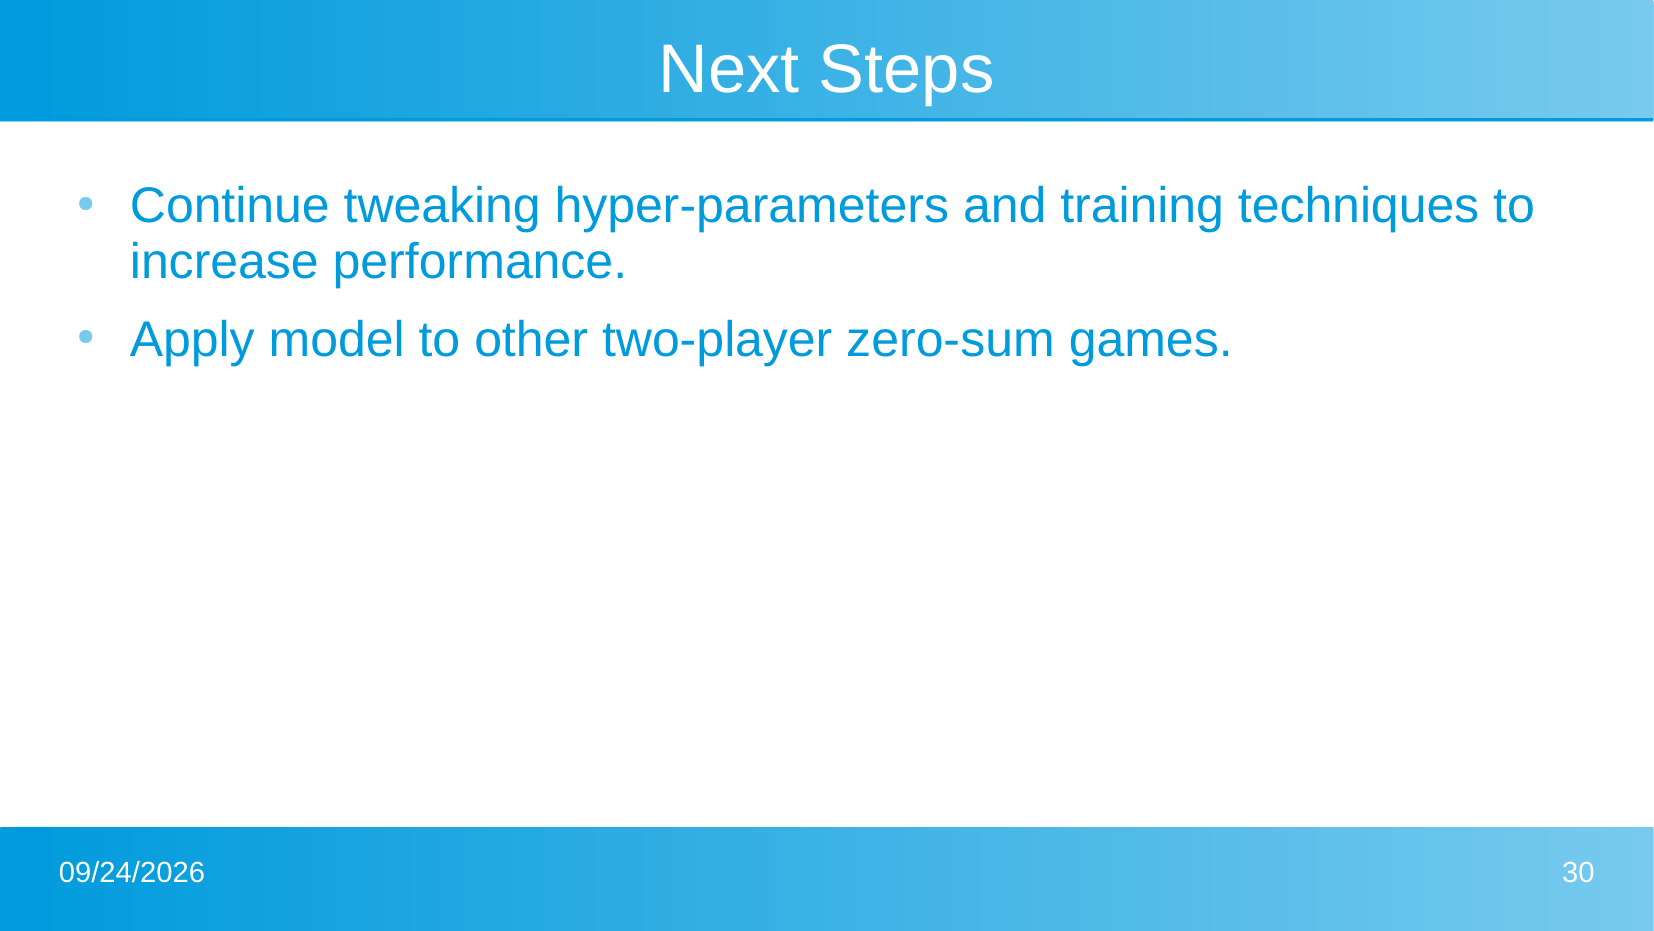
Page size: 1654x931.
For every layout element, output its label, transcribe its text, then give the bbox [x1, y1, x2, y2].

list Continue tweaking hyper-parameters and training techniques to increase performance. Apply model to other two-player zero-sum games. [59, 177, 1595, 768]
title Next Steps [59, 29, 1595, 108]
